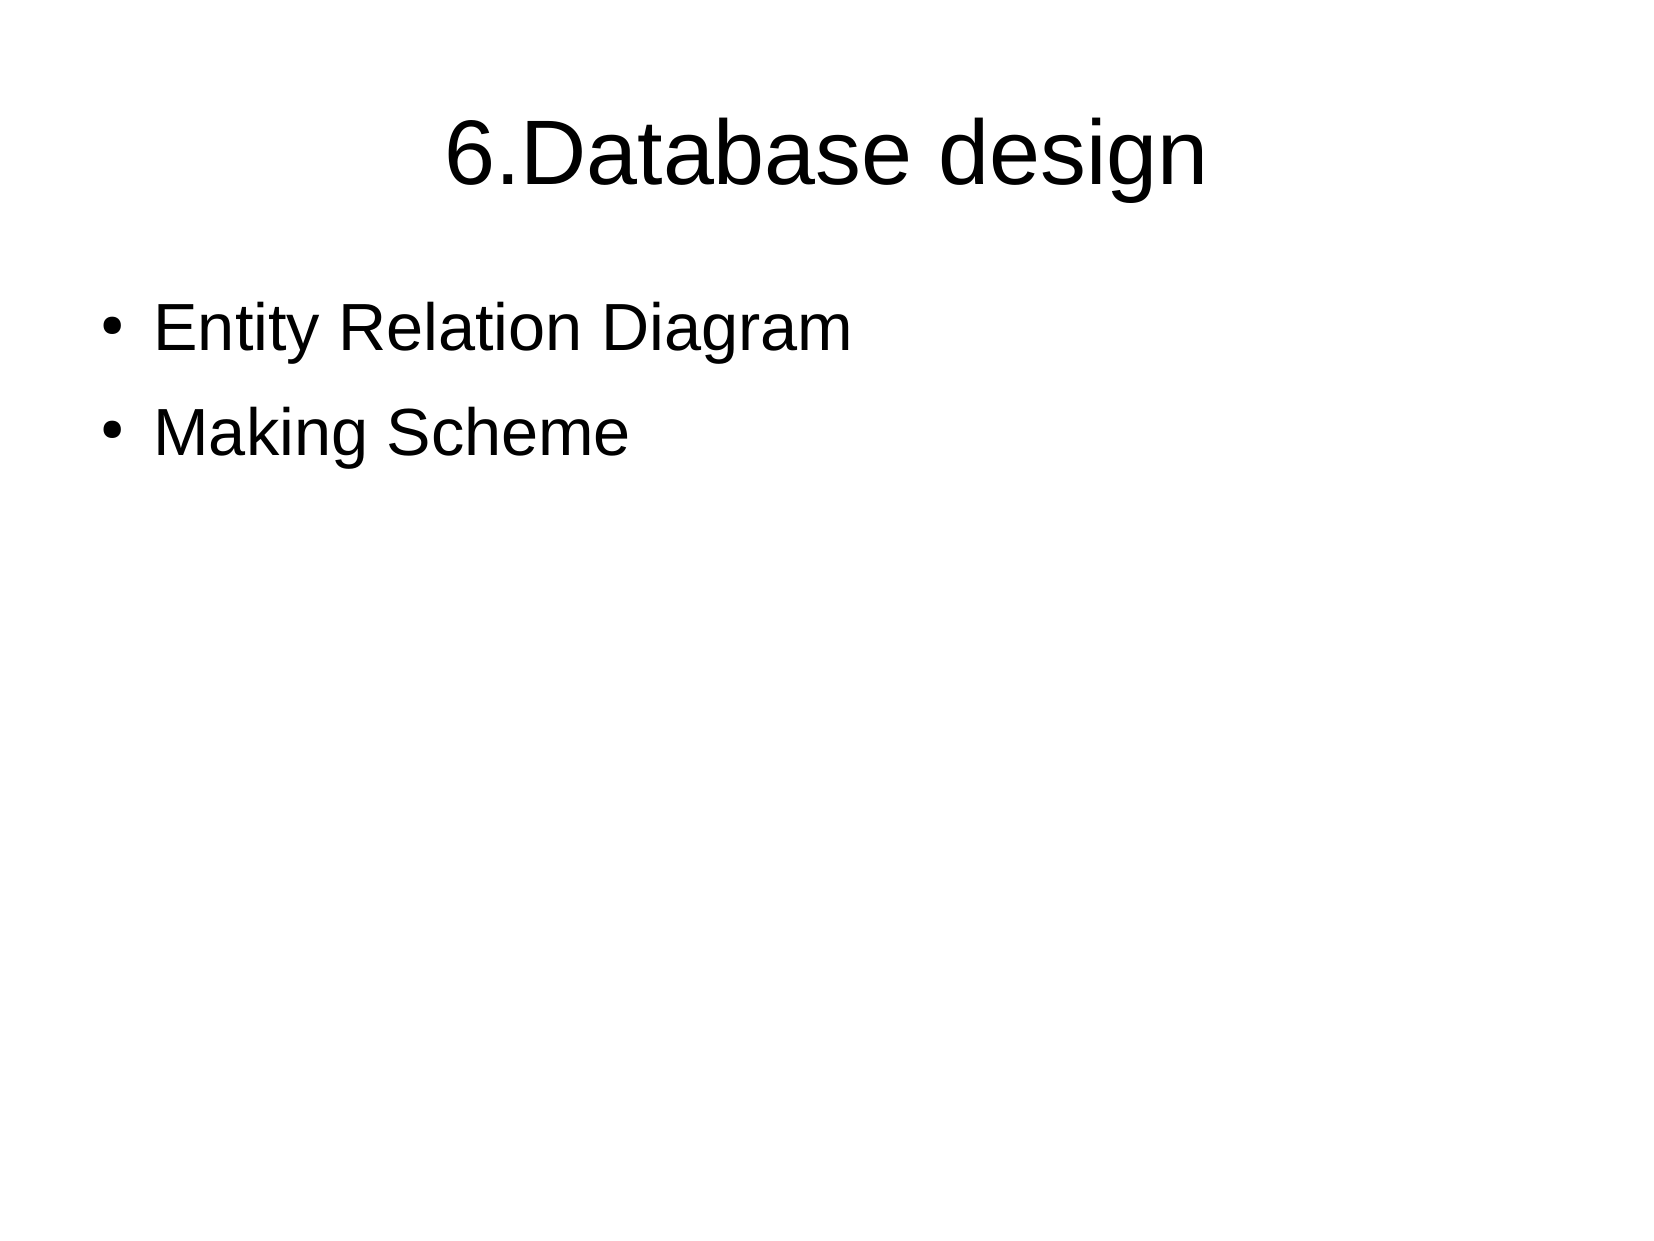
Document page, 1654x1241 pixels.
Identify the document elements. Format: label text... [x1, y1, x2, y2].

list Entity Relation Diagram Making Scheme [82, 290, 1538, 1010]
title 6.Database design [82, 49, 1571, 257]
